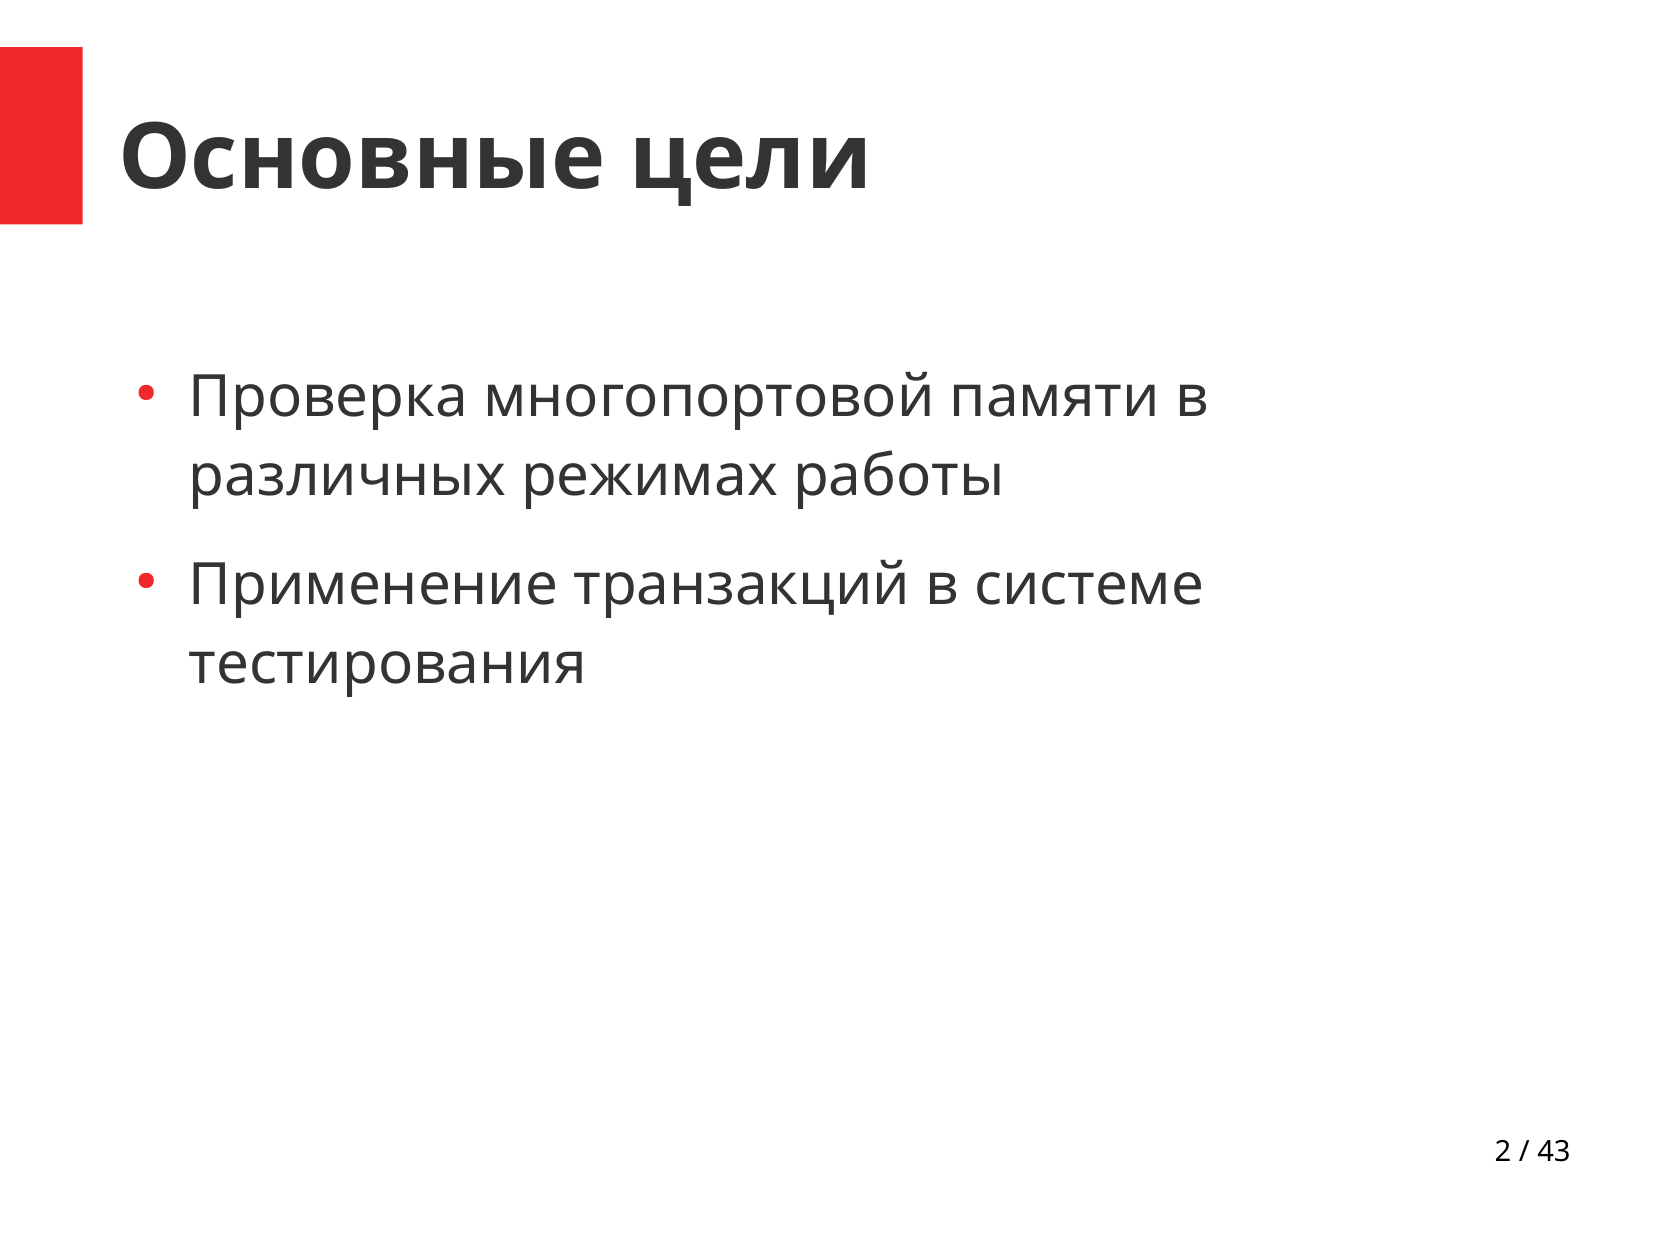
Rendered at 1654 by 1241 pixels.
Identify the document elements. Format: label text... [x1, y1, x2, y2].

title Основные цели [118, 49, 1571, 257]
list Проверка многопортовой памяти в различных режимах работы Применение транзакций в системе тестирования [118, 354, 1536, 1074]
